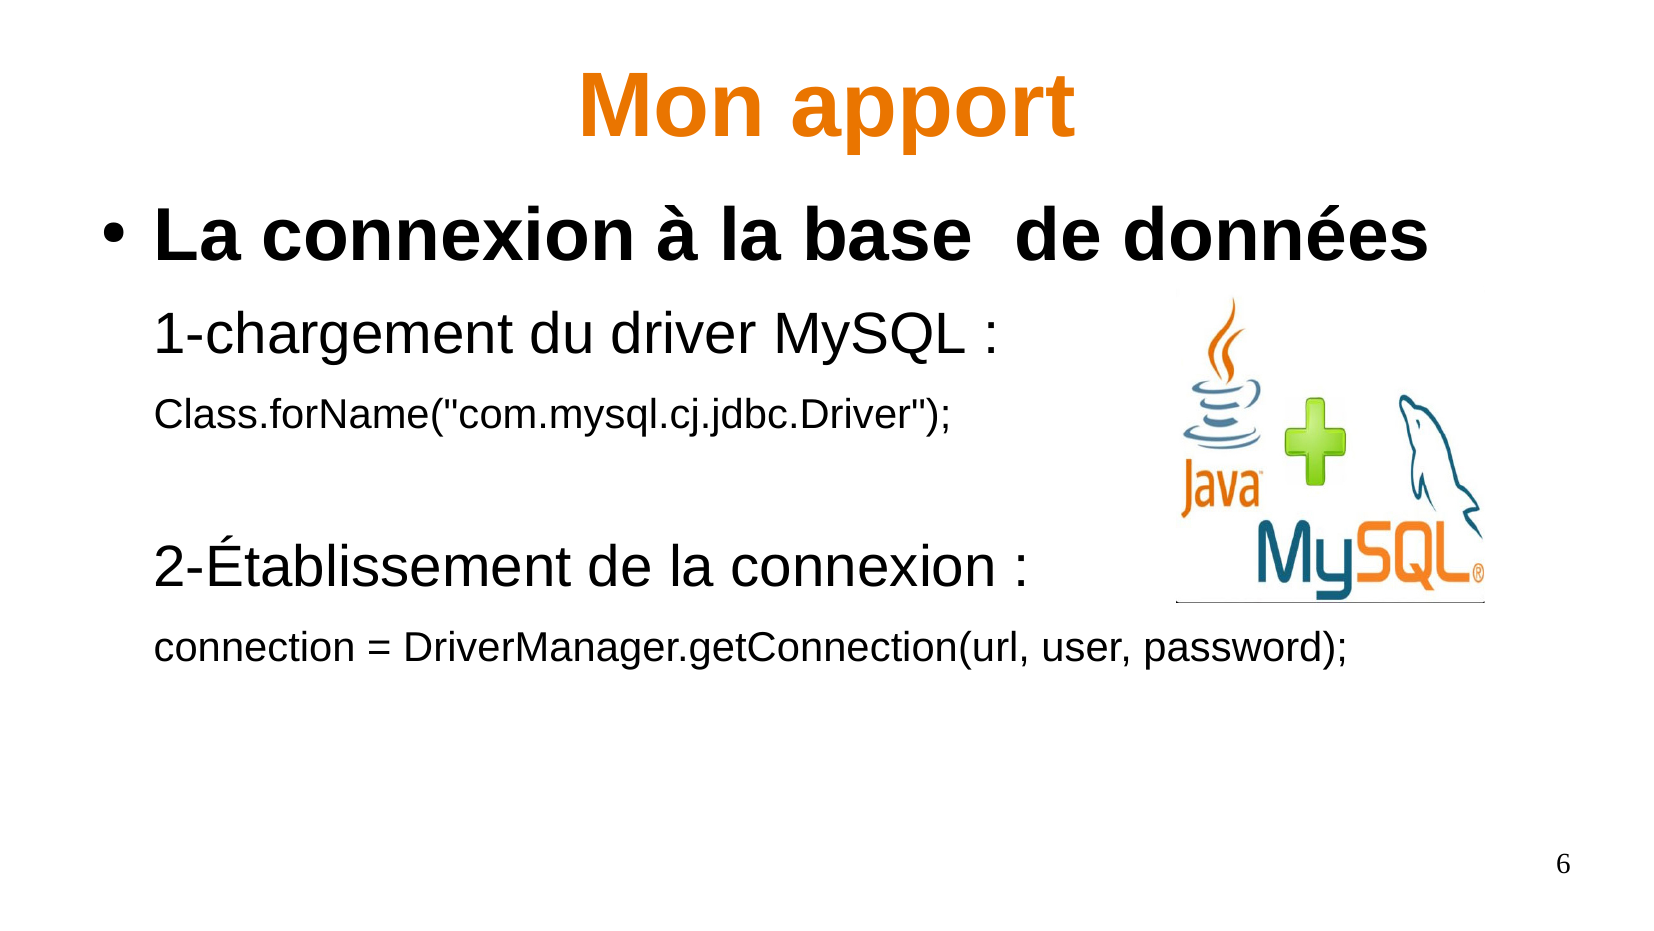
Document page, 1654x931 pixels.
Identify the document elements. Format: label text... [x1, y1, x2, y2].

picture [1026, 278, 1632, 615]
list La connexion à la base de données 1-chargement du driver MySQL : Class.forName("com.mysql.cj.jdbc.Driver"); 2-Établissement de la connexion : connection = DriverManager.getConnection(url, user, password); [82, 192, 1571, 852]
title Mon apport [82, 17, 1571, 192]
